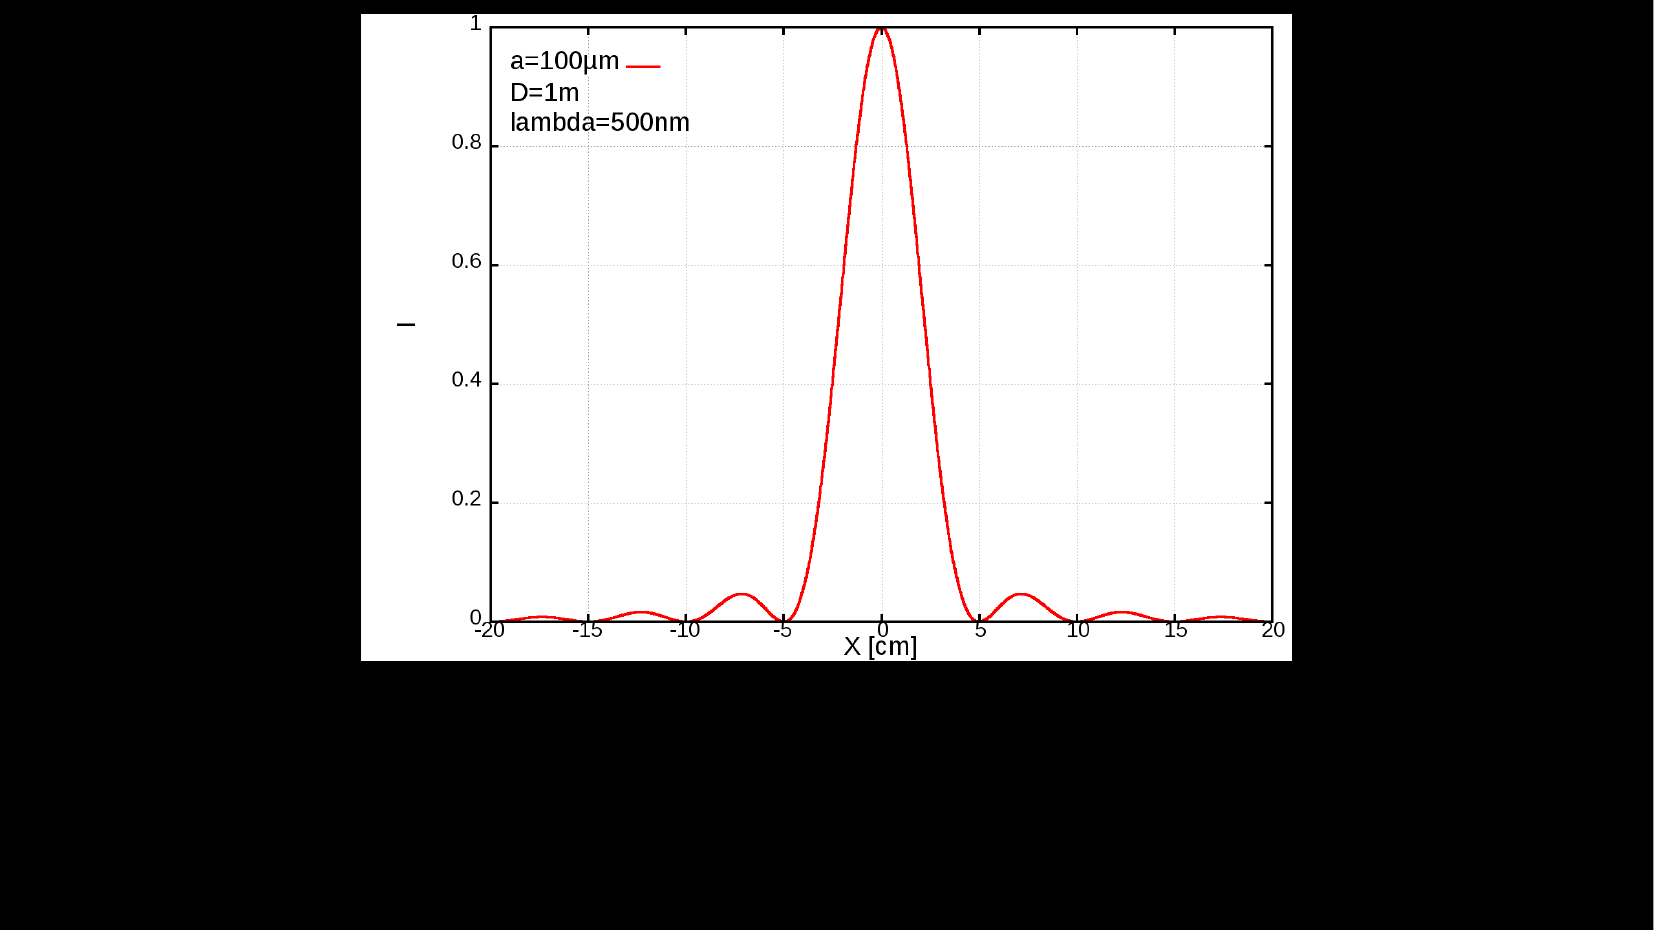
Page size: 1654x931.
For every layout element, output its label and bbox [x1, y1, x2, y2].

picture [361, 14, 1292, 661]
